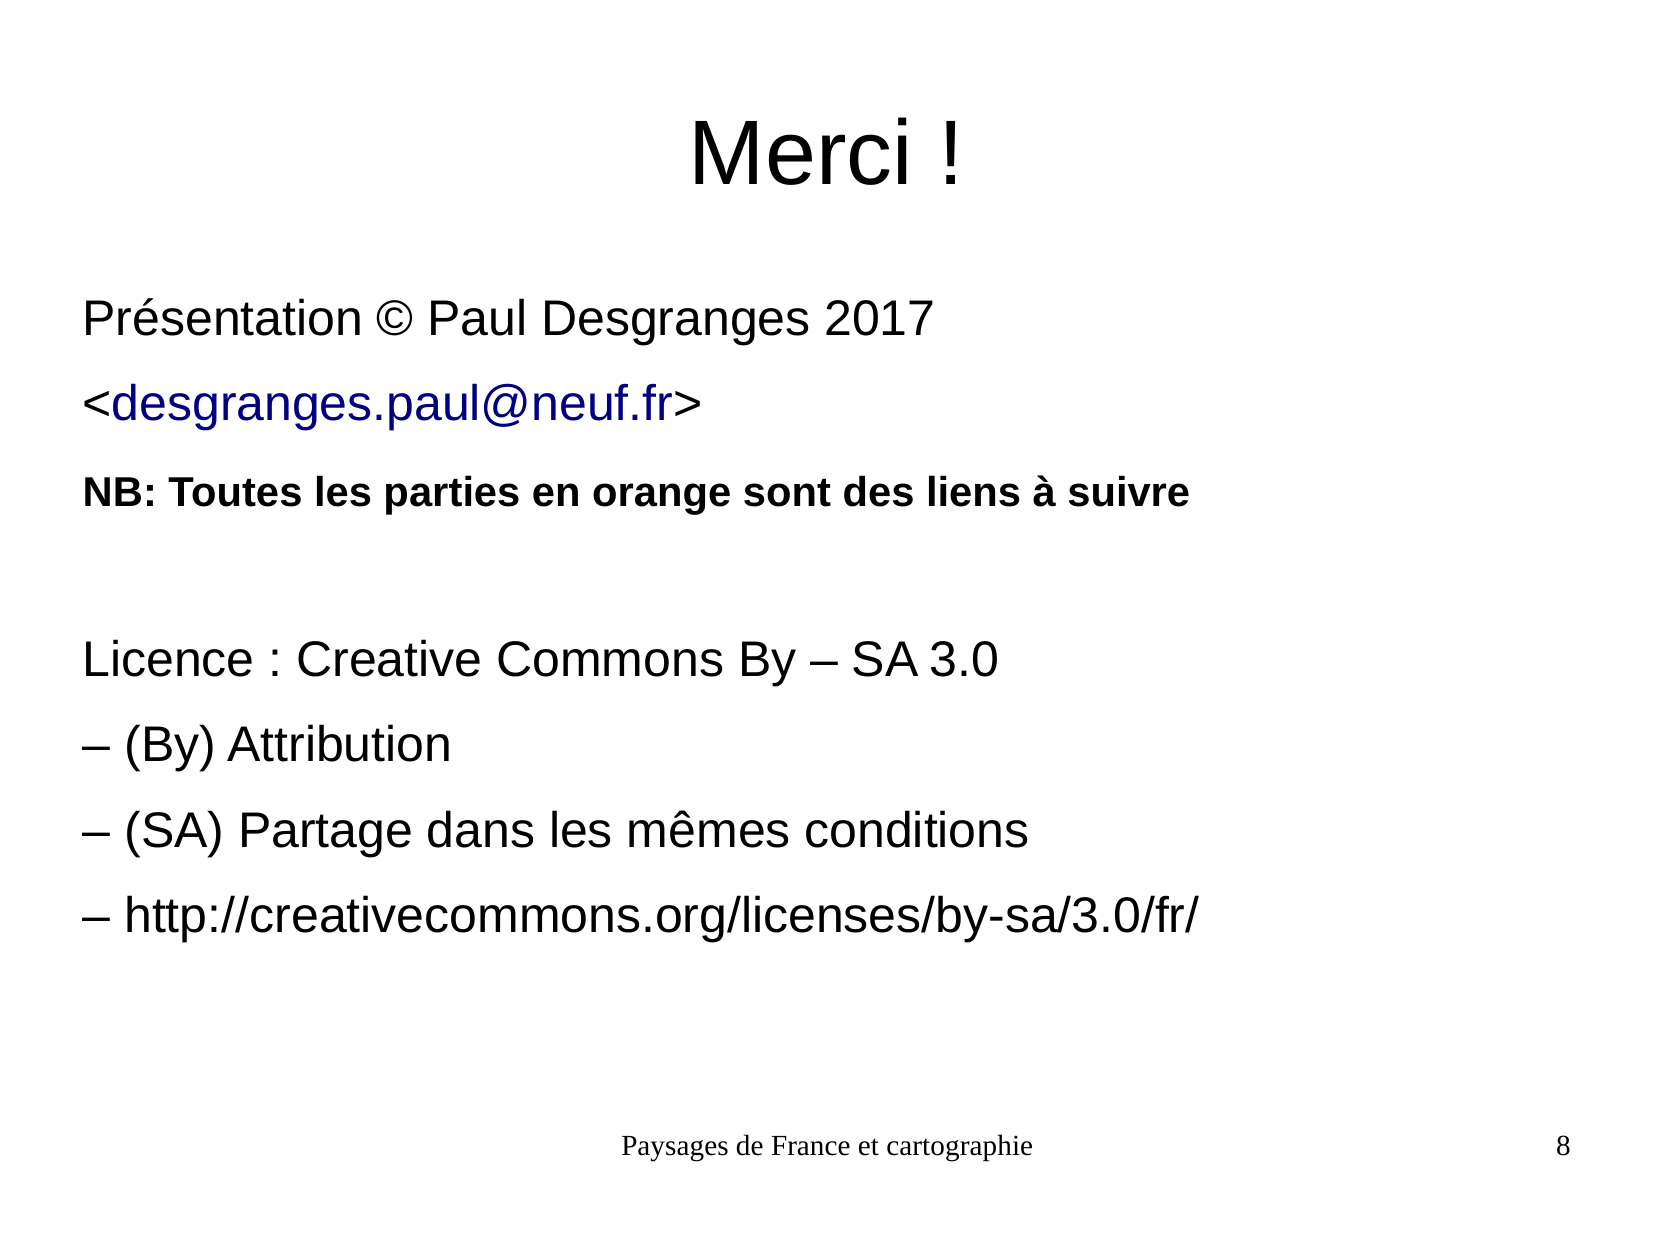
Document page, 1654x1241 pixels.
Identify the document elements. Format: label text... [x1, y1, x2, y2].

title Merci ! [82, 49, 1571, 257]
list Présentation © Paul Desgranges 2017 <desgranges.paul@neuf.fr> NB: Toutes les parties en orange sont des liens à suivre Licence : Creative Commons By – SA 3.0 – (By) Attribution – (SA) Partage dans les mêmes conditions – http://creativecommons.org/licenses/by-sa/3.0/fr/ [82, 290, 1571, 1010]
